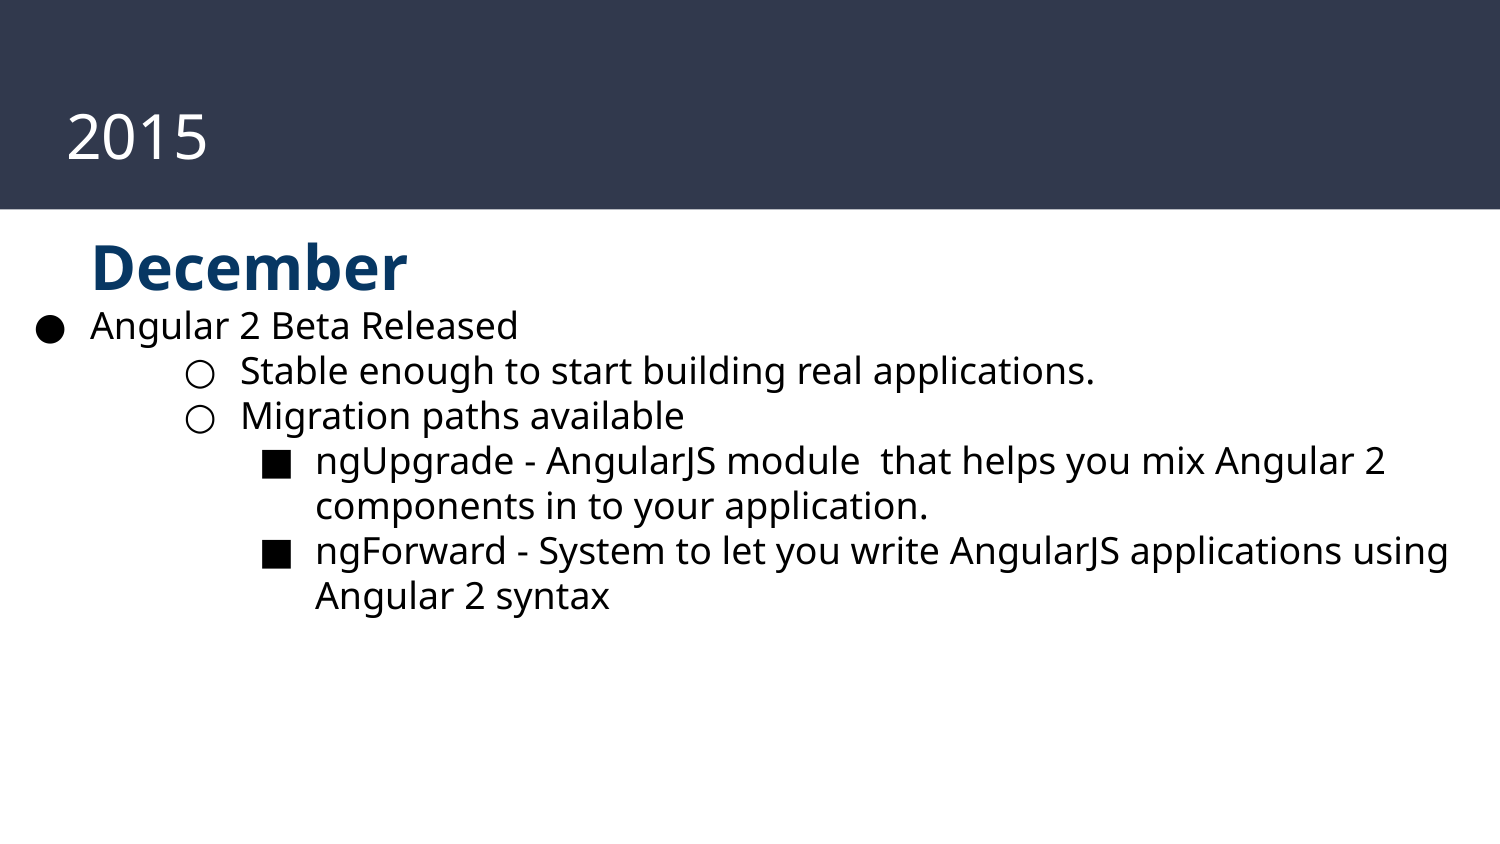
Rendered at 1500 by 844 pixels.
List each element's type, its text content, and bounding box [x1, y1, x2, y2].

text_box December Angular 2 Beta Released Stable enough to start building real applications. Migration paths available ngUpgrade - AngularJS module that helps you mix Angular 2 components in to your application. ngForward - System to let you write AngularJS applications using Angular 2 syntax [0, 212, 1500, 830]
title 2015 [51, 82, 1449, 185]
